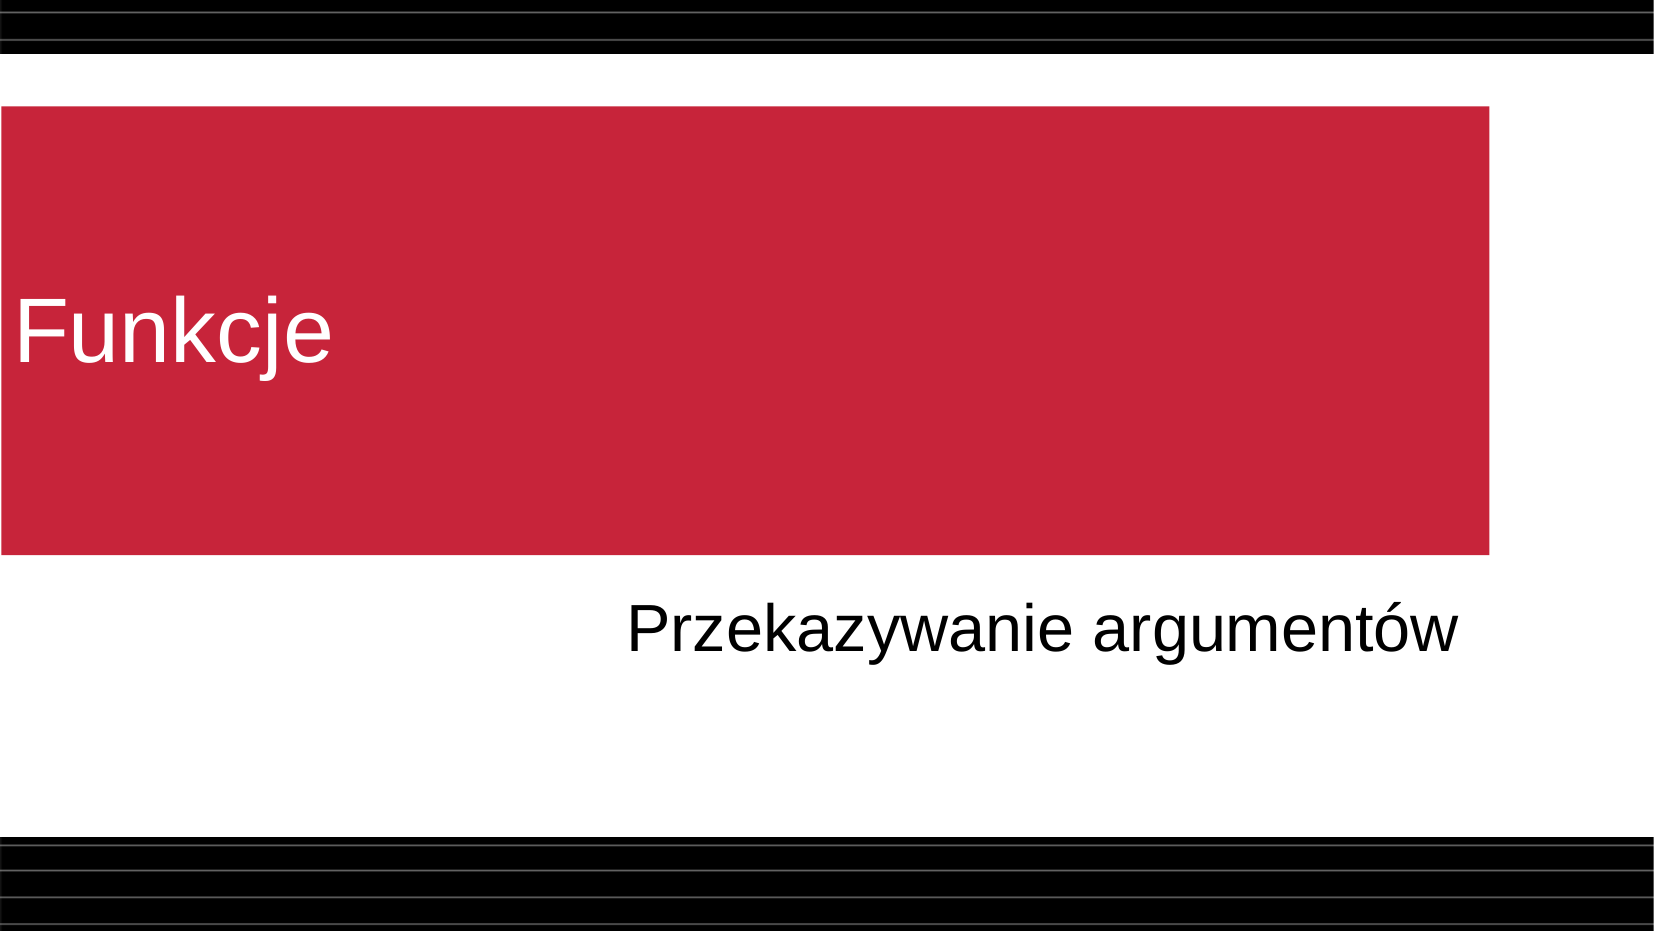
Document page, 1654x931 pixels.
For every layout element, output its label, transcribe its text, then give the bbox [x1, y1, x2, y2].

subtitle Przekazywanie argumentów [625, 590, 1489, 804]
picture [0, 837, 1654, 931]
picture [0, 0, 1654, 54]
title Funkcje [1, 106, 1490, 556]
